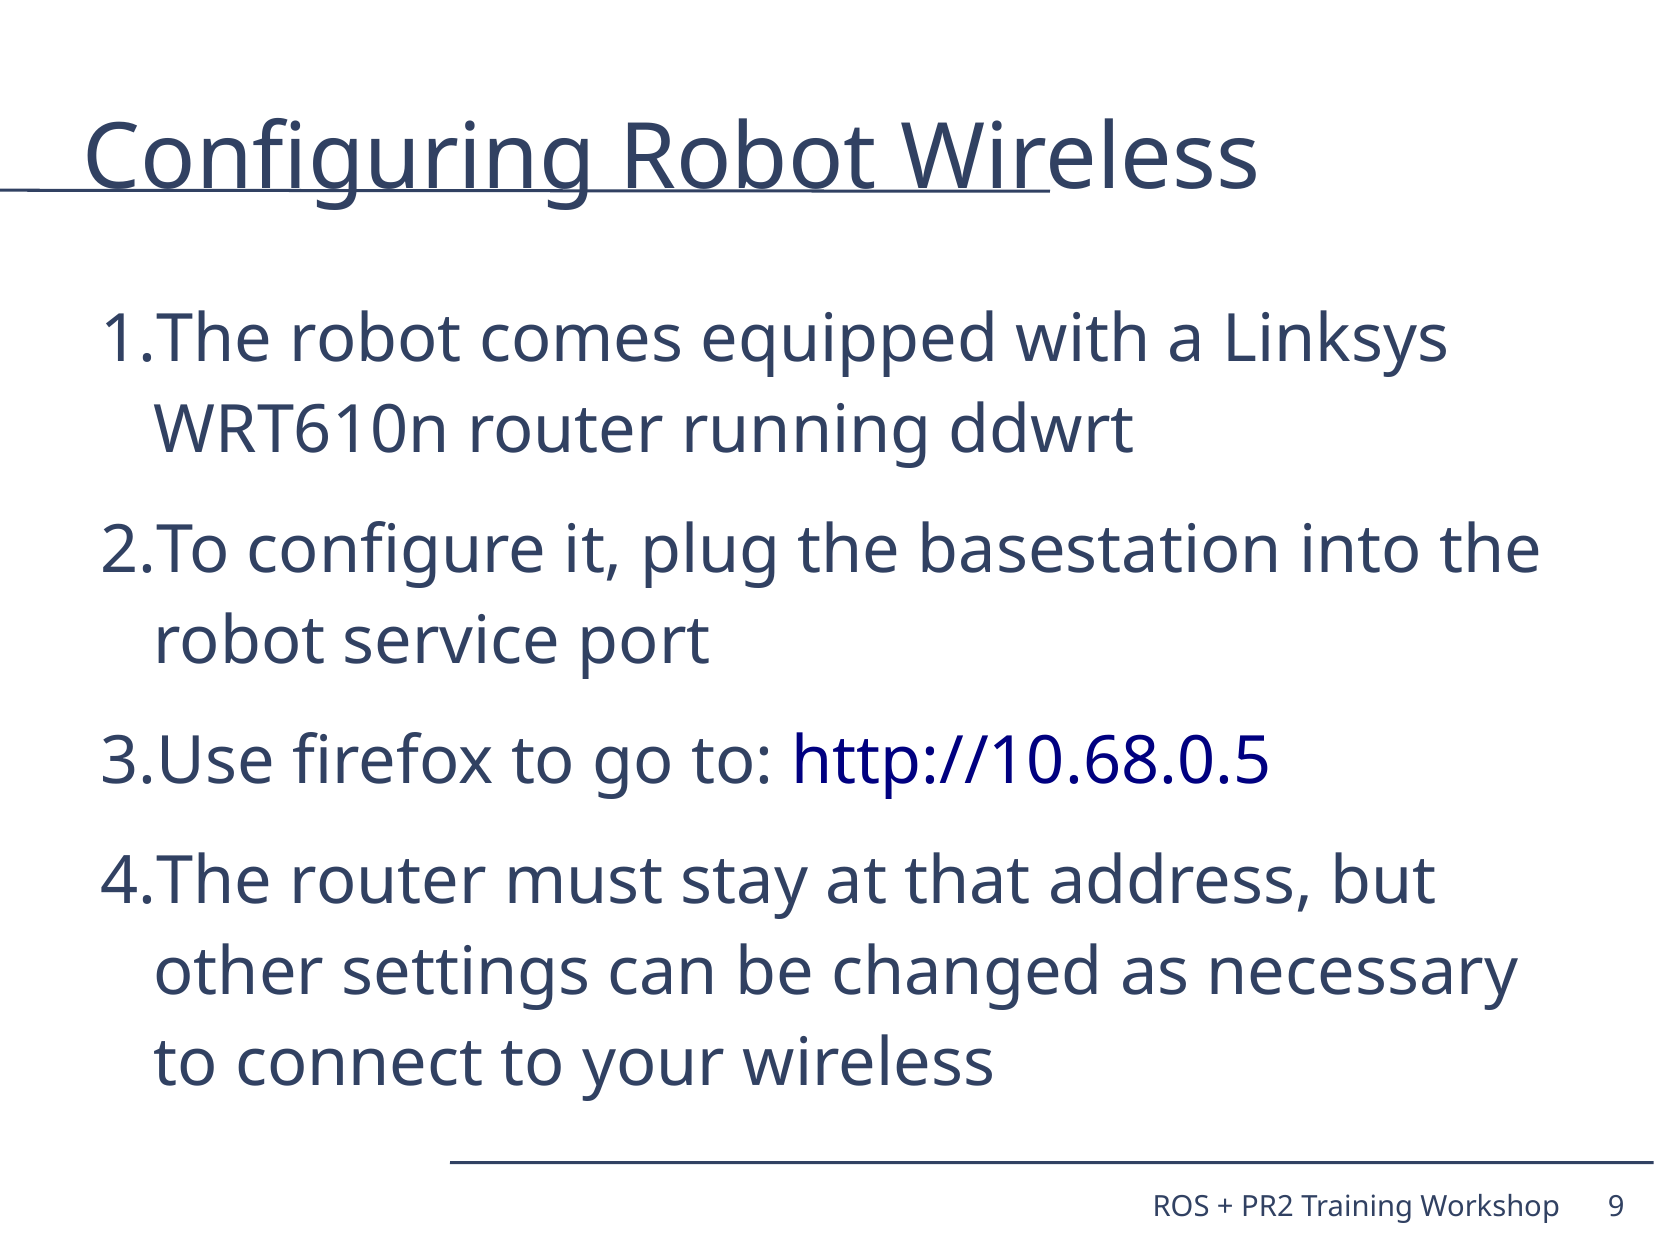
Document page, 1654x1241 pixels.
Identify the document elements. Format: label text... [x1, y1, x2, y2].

list The robot comes equipped with a Linksys WRT610n router running ddwrt To configure it, plug the basestation into the robot service port Use firefox to go to: http://10.68.0.5 The router must stay at that address, but other settings can be changed as necessary to connect to your wireless [82, 290, 1571, 1109]
title Configuring Robot Wireless [82, 56, 1571, 250]
